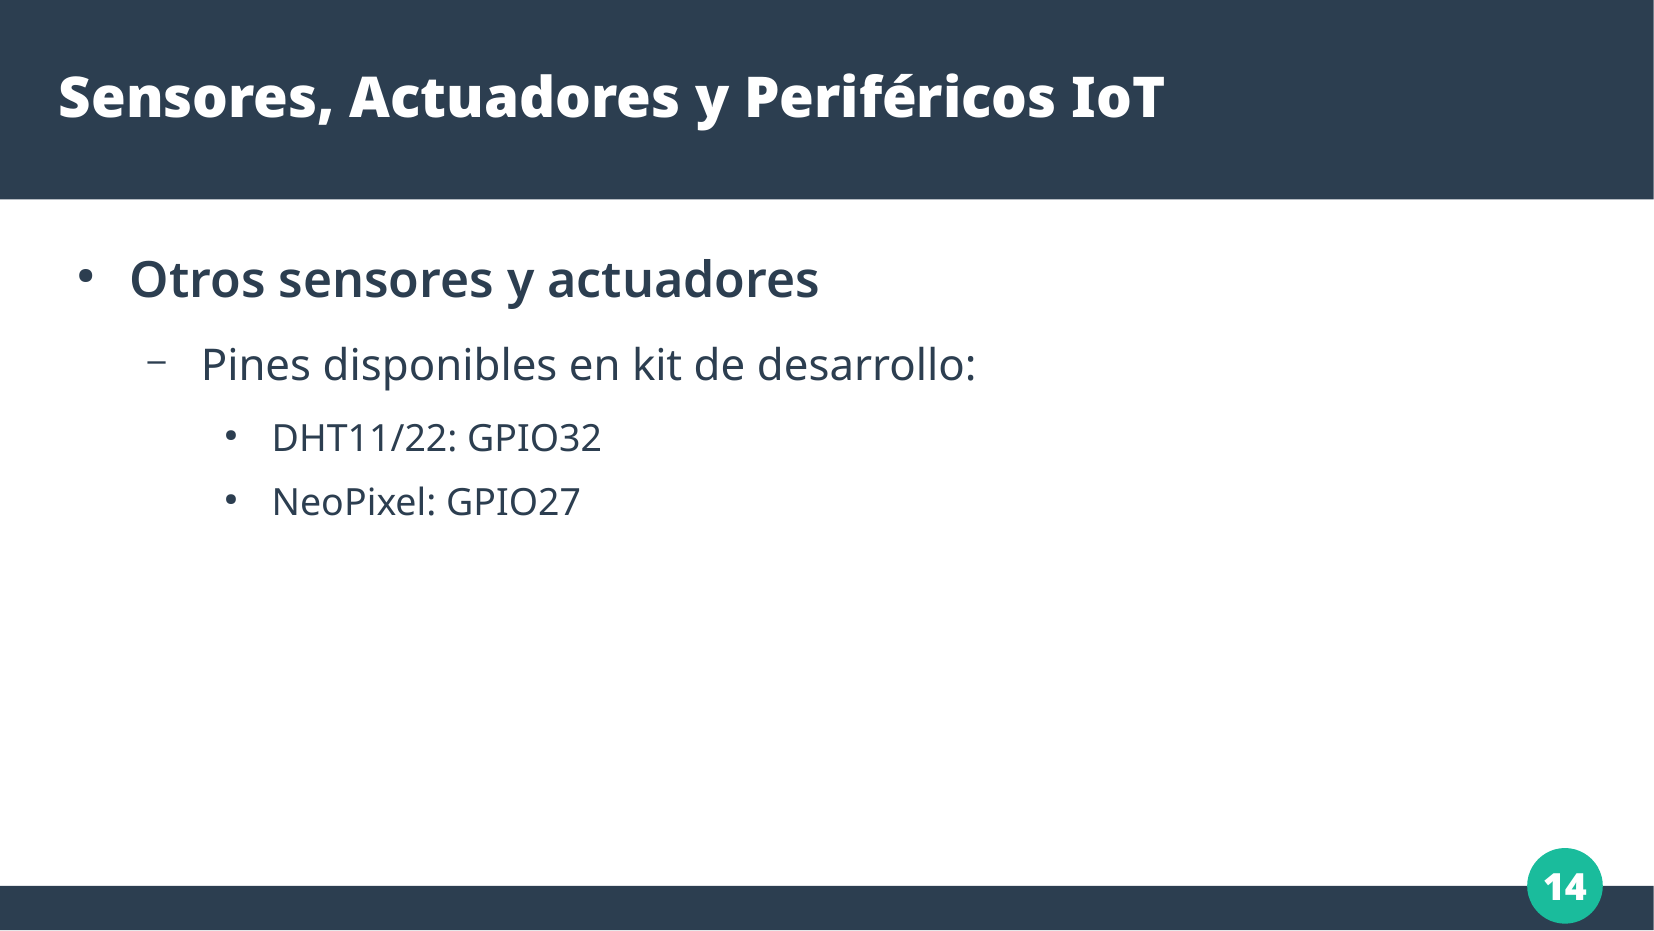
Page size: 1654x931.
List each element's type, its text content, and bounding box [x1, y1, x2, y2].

list Otros sensores y actuadores Pines disponibles en kit de desarrollo: DHT11/22: GPIO32 NeoPixel: GPIO27 [59, 243, 1595, 864]
title Sensores, Actuadores y Periféricos IoT [59, 37, 1595, 155]
